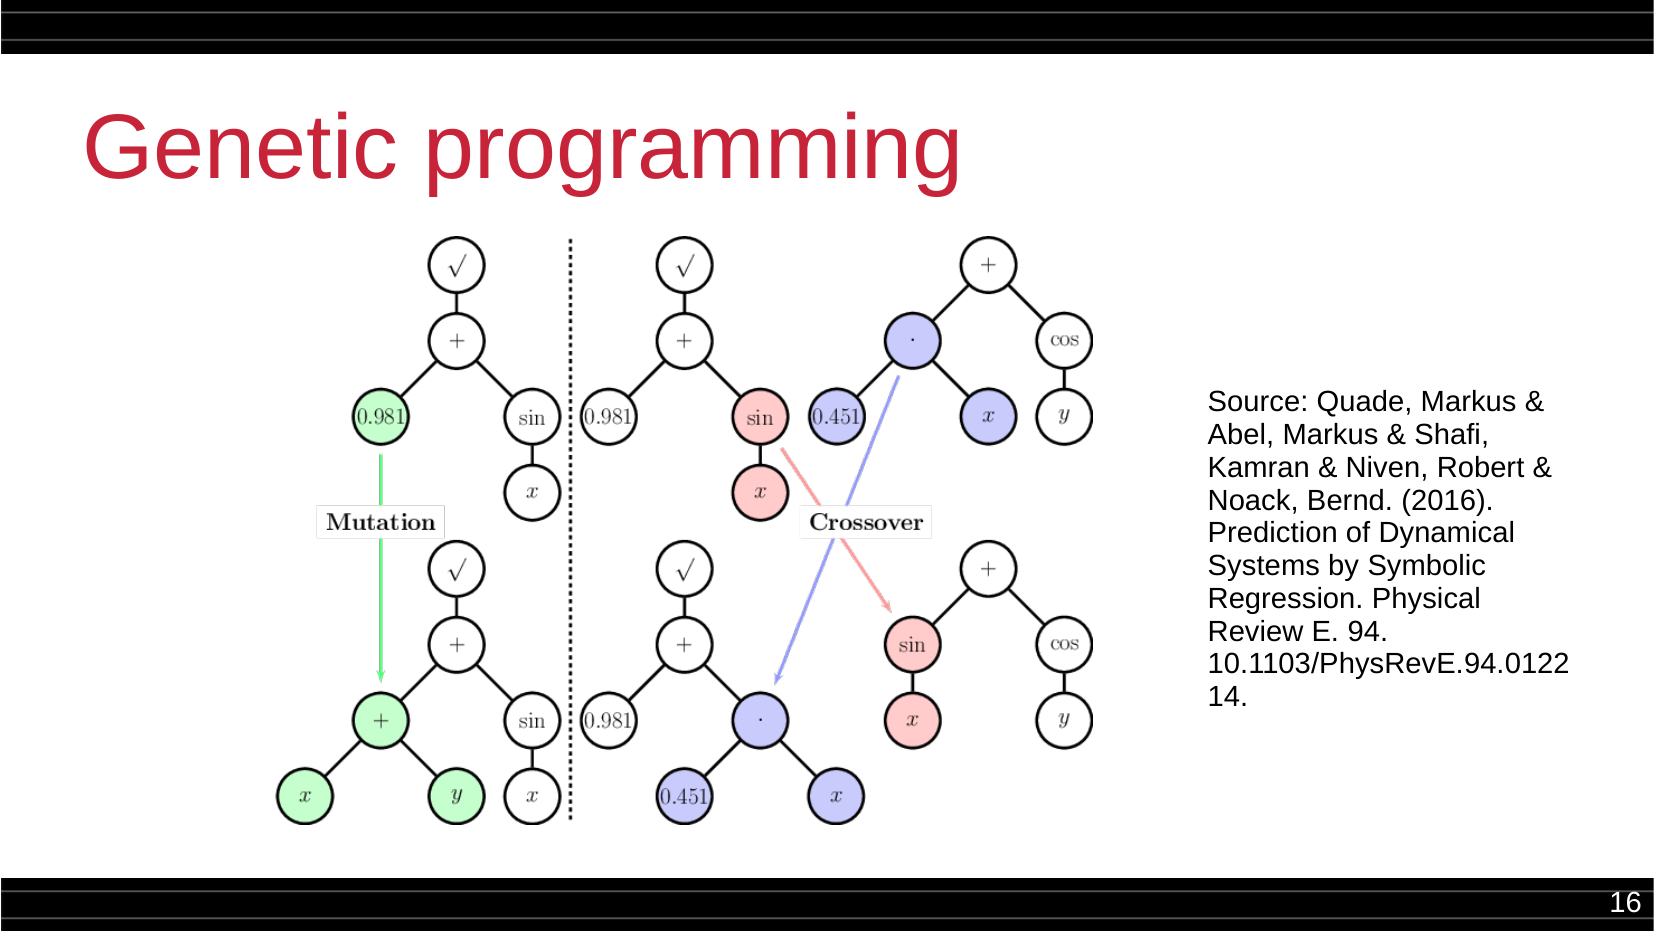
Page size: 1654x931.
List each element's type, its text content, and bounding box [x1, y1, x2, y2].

title Genetic programming [82, 69, 1571, 225]
picture [1, 0, 1654, 54]
text_box Source: Quade, Markus & Abel, Markus & Shafi, Kamran & Niven, Robert & Noack, Bernd. (2016). Prediction of Dynamical Systems by Symbolic Regression. Physical Review E. 94. 10.1103/PhysRevE.94.012214. [1192, 377, 1595, 721]
picture [271, 236, 1093, 825]
picture [1, 878, 1654, 931]
